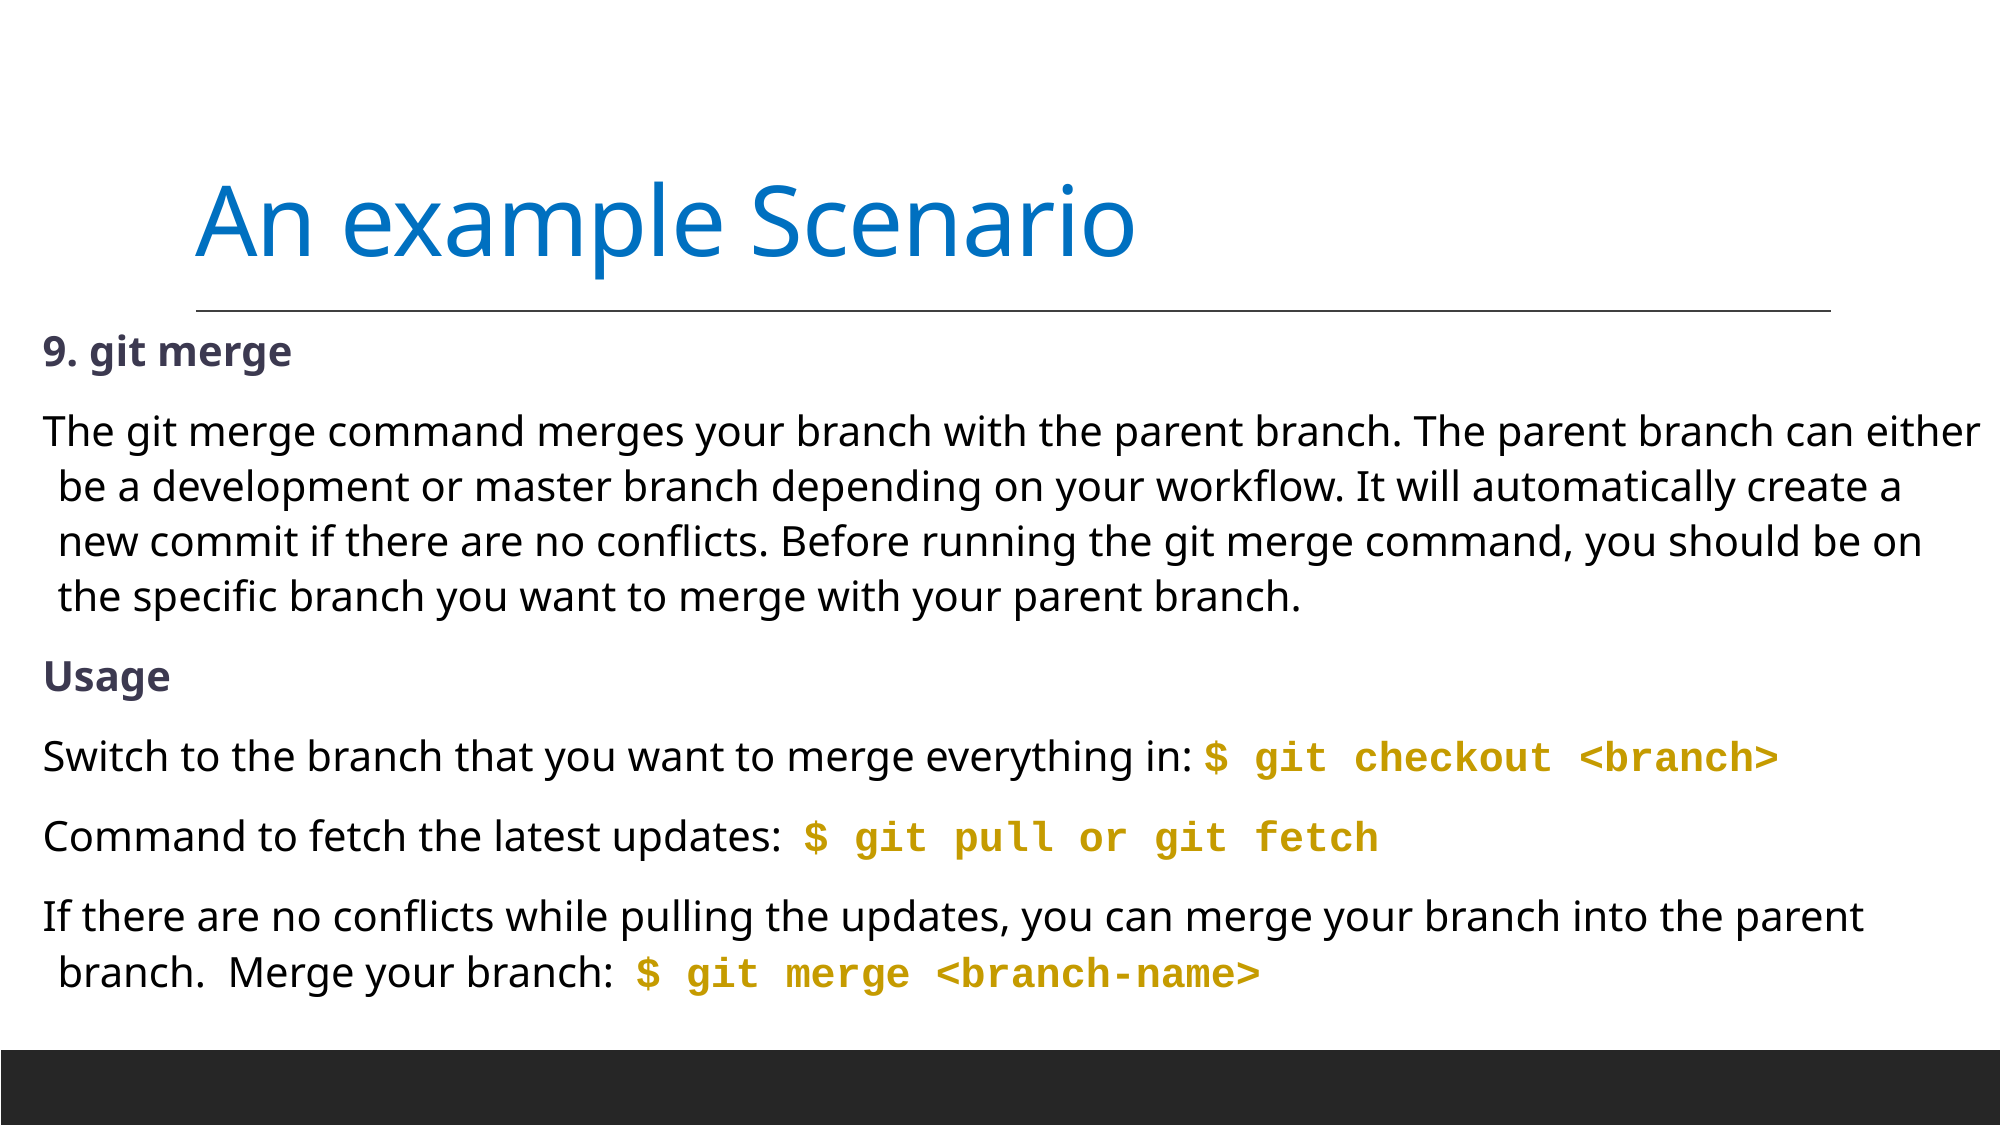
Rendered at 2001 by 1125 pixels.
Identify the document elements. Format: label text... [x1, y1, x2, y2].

list 9. git merge The git merge command merges your branch with the parent branch. The parent branch can either be a development or master branch depending on your workflow. It will automatically create a new commit if there are no conflicts. Before running the git merge command, you should be on the specific branch you want to merge with your parent branch. Usage Switch to the branch that you want to merge everything in: $ git checkout <branch> Command to fetch the latest updates: $ git pull or git fetch If there are no conflicts while pulling the updates, you can merge your branch into the parent branch. Merge your branch: $ git merge <branch-name> [27, 312, 1983, 1048]
title An example Scenario [180, 47, 1831, 286]
